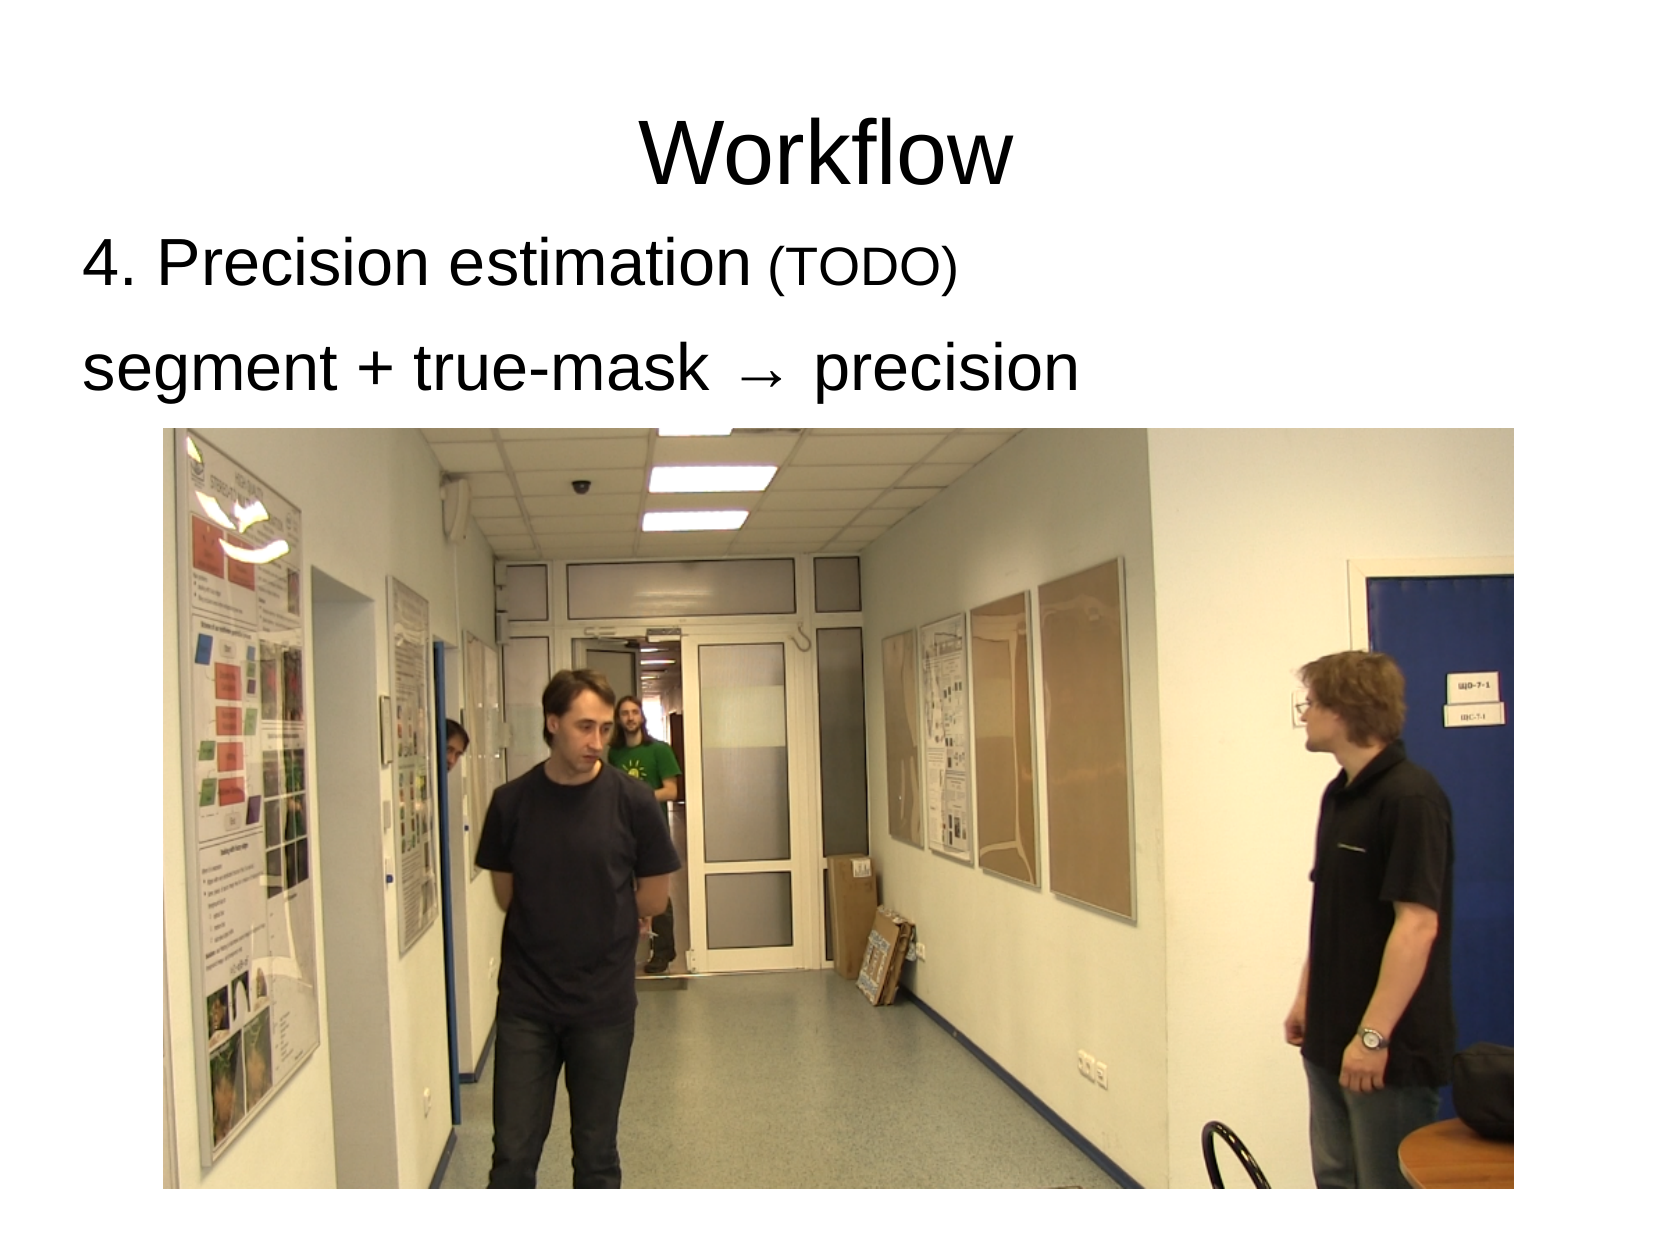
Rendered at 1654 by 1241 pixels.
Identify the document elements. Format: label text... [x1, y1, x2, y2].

picture [163, 428, 1514, 1189]
title Workflow [82, 49, 1571, 257]
list 4. Precision estimation (TODO) segment + true-mask → precision [82, 225, 1538, 945]
